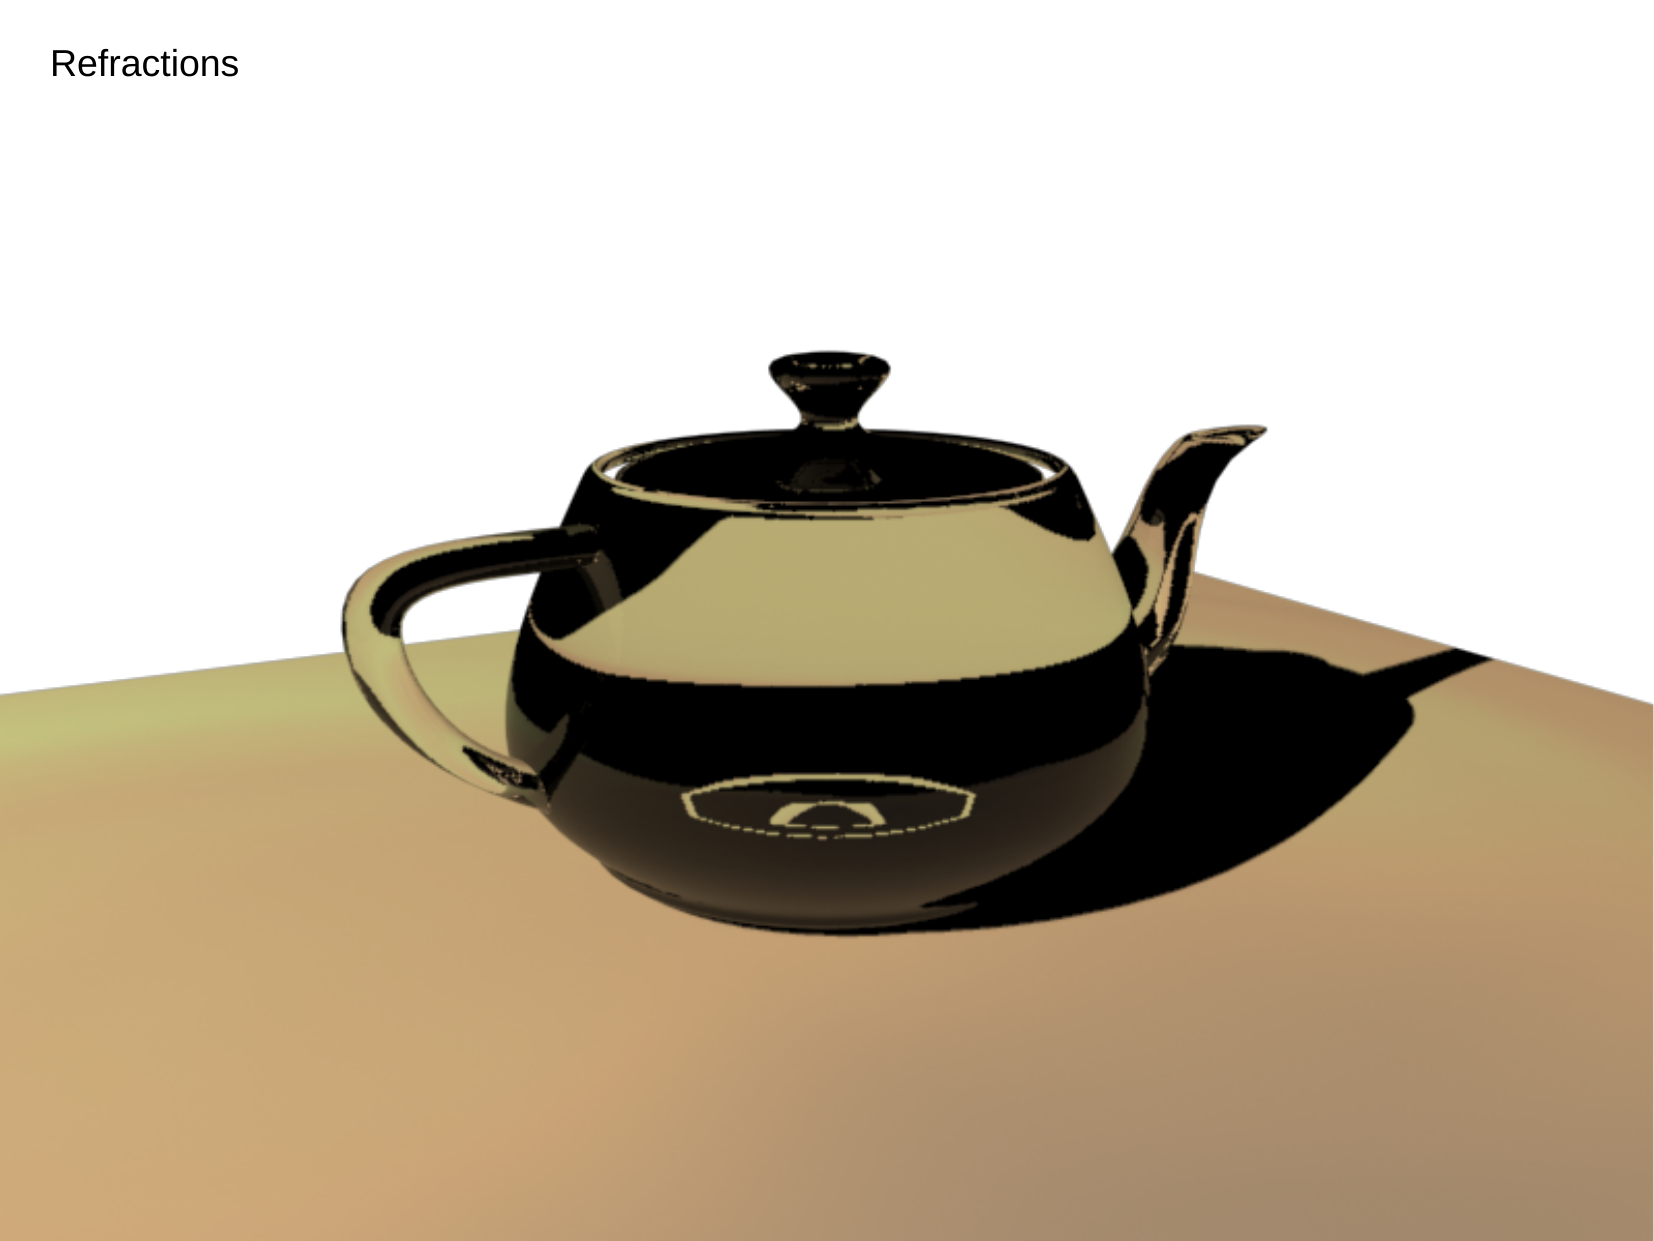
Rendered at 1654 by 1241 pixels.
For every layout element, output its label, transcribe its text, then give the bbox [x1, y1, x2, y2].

text_box Refractions [35, 35, 603, 93]
picture [0, 0, 1654, 1241]
